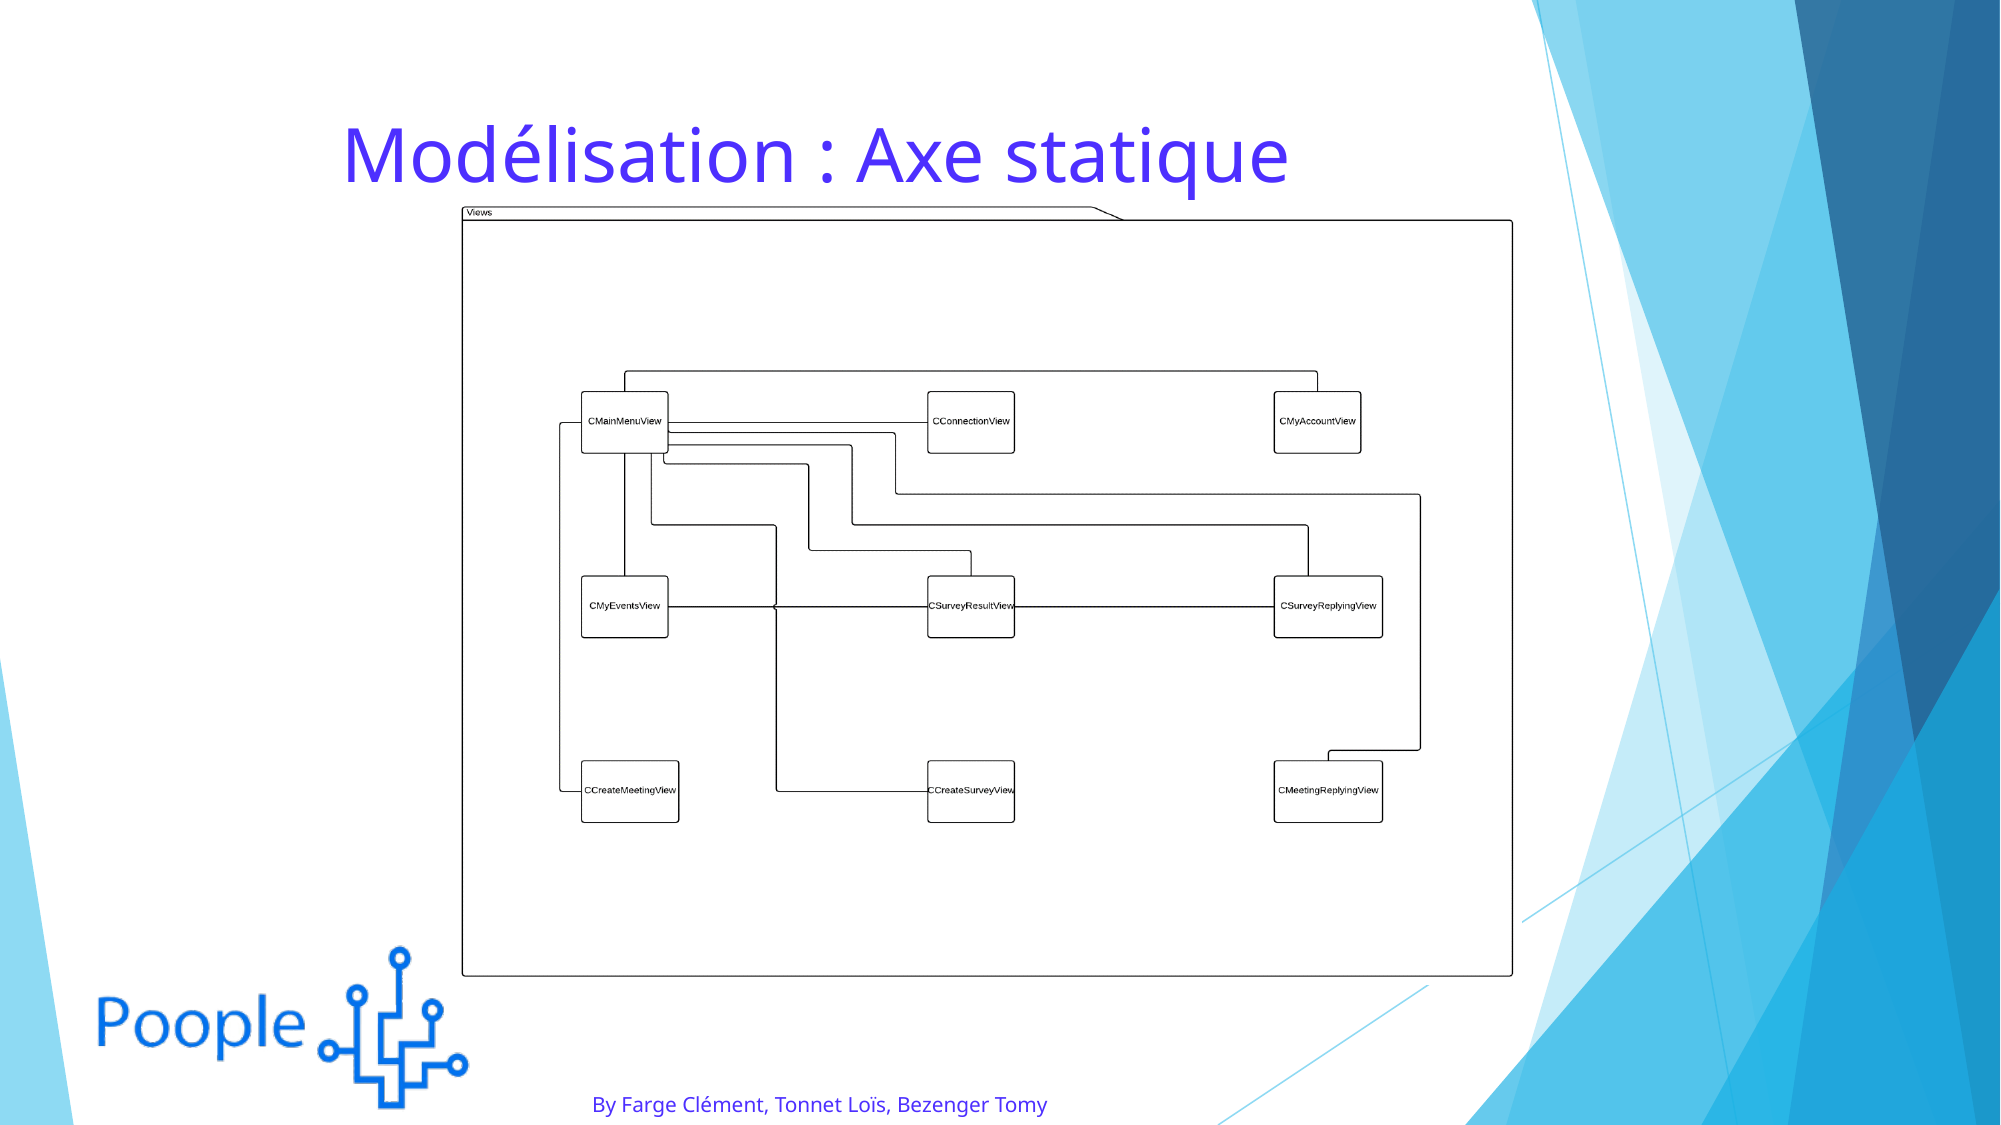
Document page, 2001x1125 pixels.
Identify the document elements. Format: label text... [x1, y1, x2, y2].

title Modélisation : Axe statique [111, 99, 1522, 317]
picture [86, 201, 1522, 1125]
text_box By Farge Clément, Tonnet Loïs, Bezenger Tomy [577, 1085, 1063, 1125]
